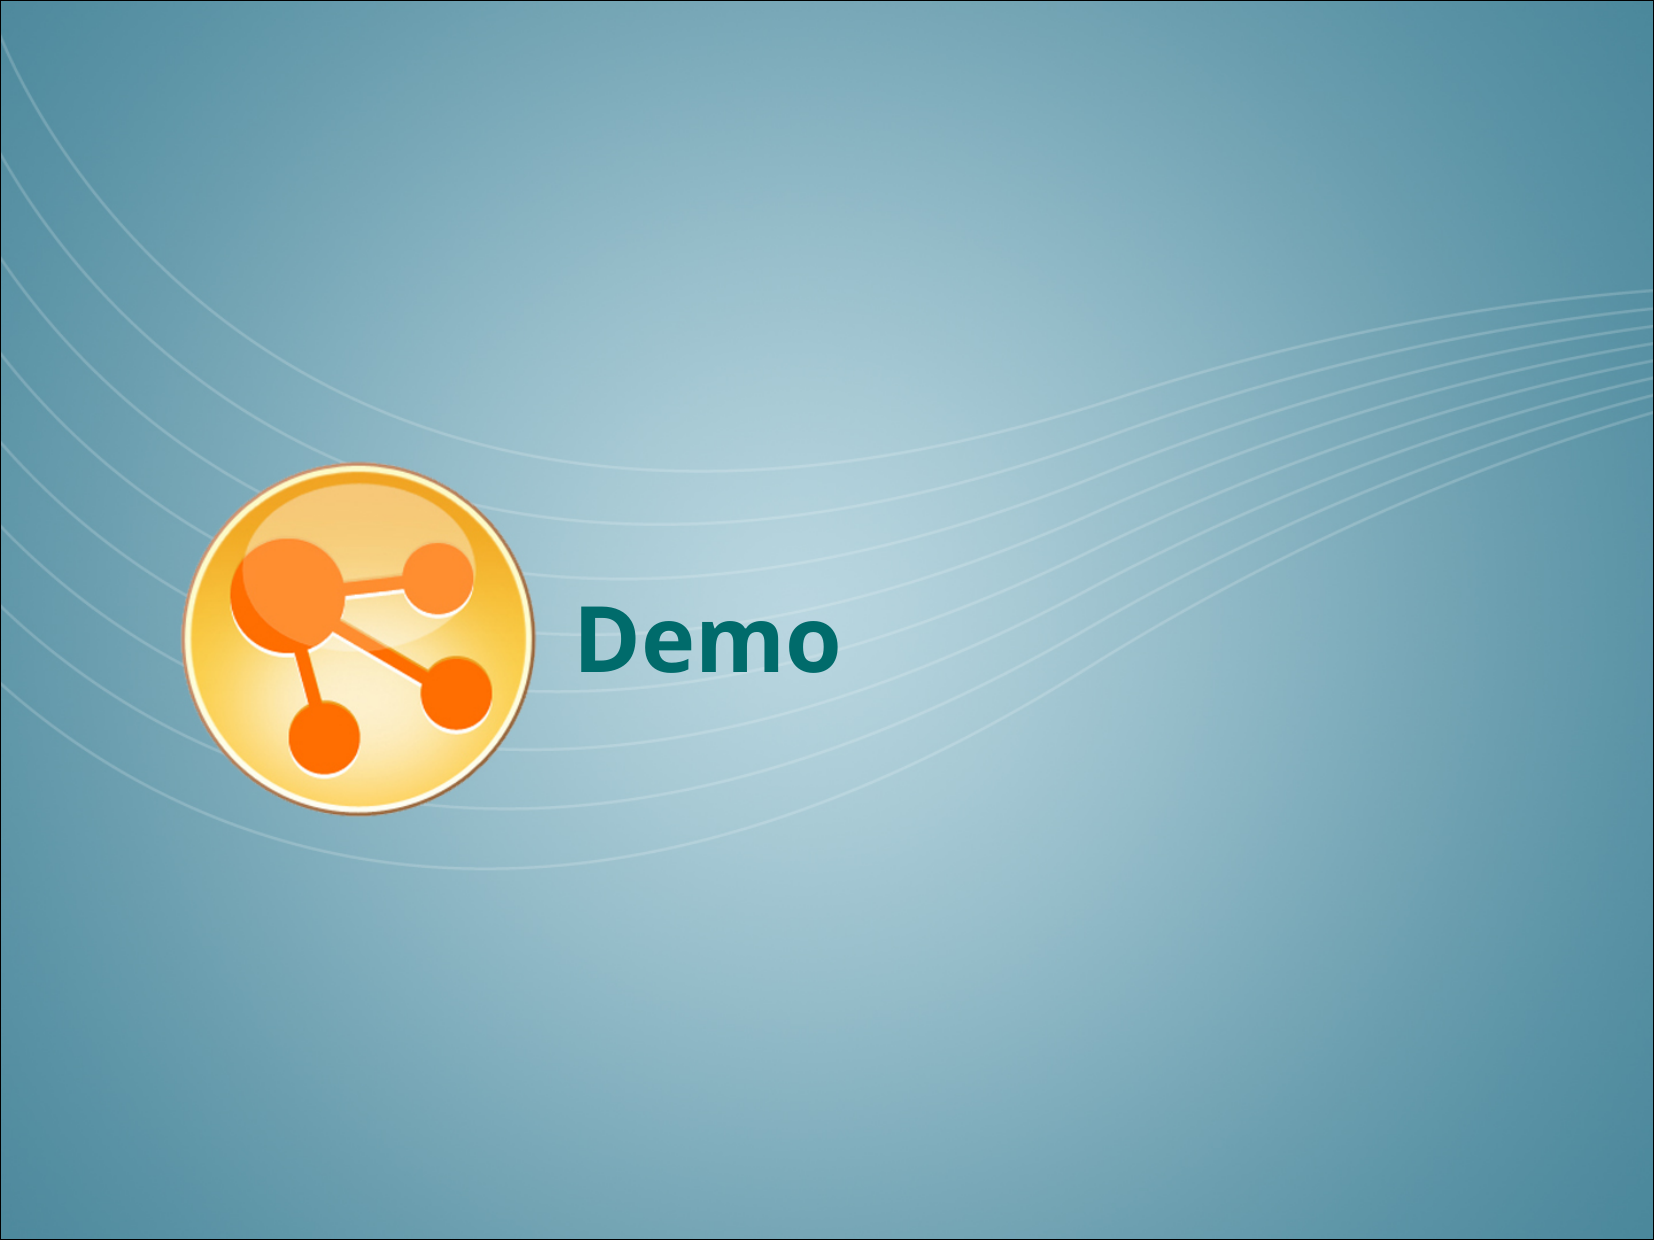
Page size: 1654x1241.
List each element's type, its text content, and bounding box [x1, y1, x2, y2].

picture [1, 1, 1653, 1239]
title Demo [573, 528, 1589, 746]
